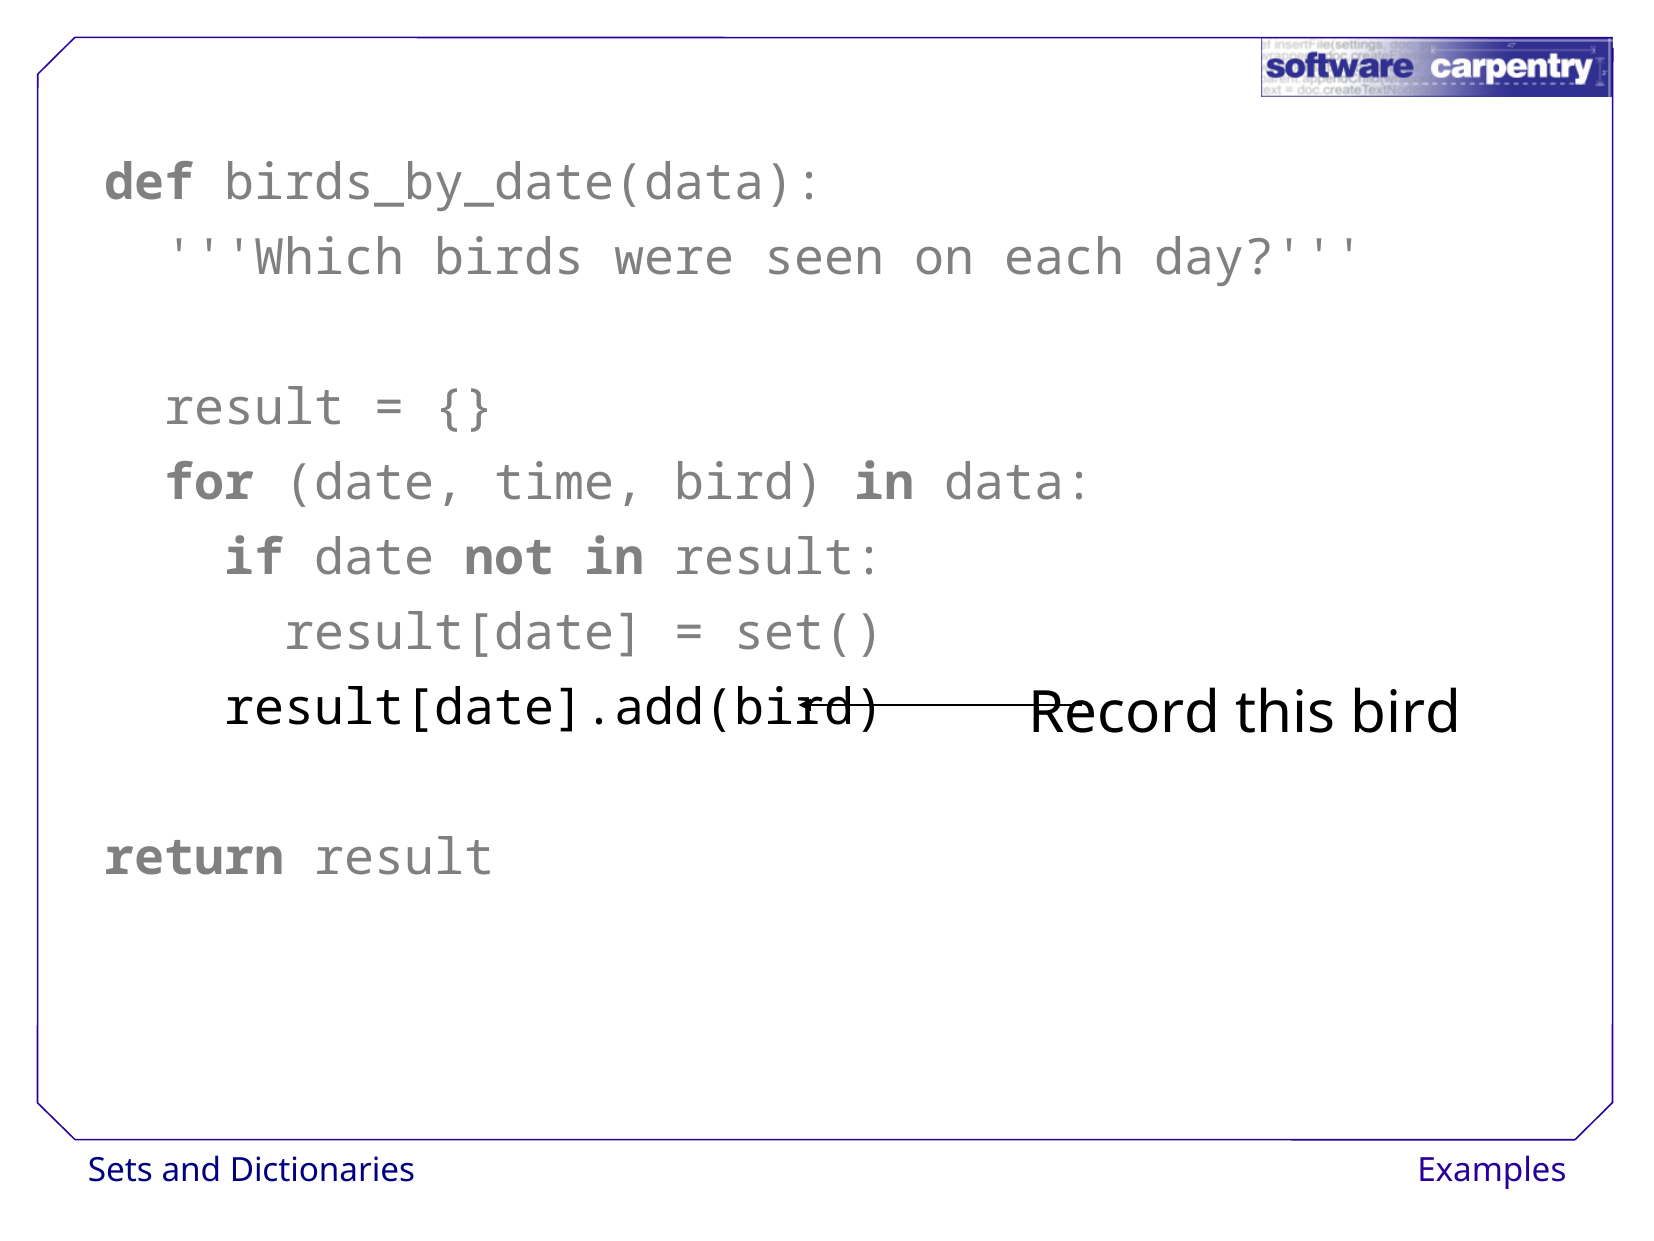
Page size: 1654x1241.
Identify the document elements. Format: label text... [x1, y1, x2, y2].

picture [1261, 39, 1613, 97]
text_box def birds_by_date(data): '''Which birds were seen on each day?''' result = {} for (date, time, bird) in data: if date not in result: result[date] = set() result[date].add(bird) return result [89, 126, 1512, 1058]
text_box Record this bird [1013, 632, 1627, 753]
